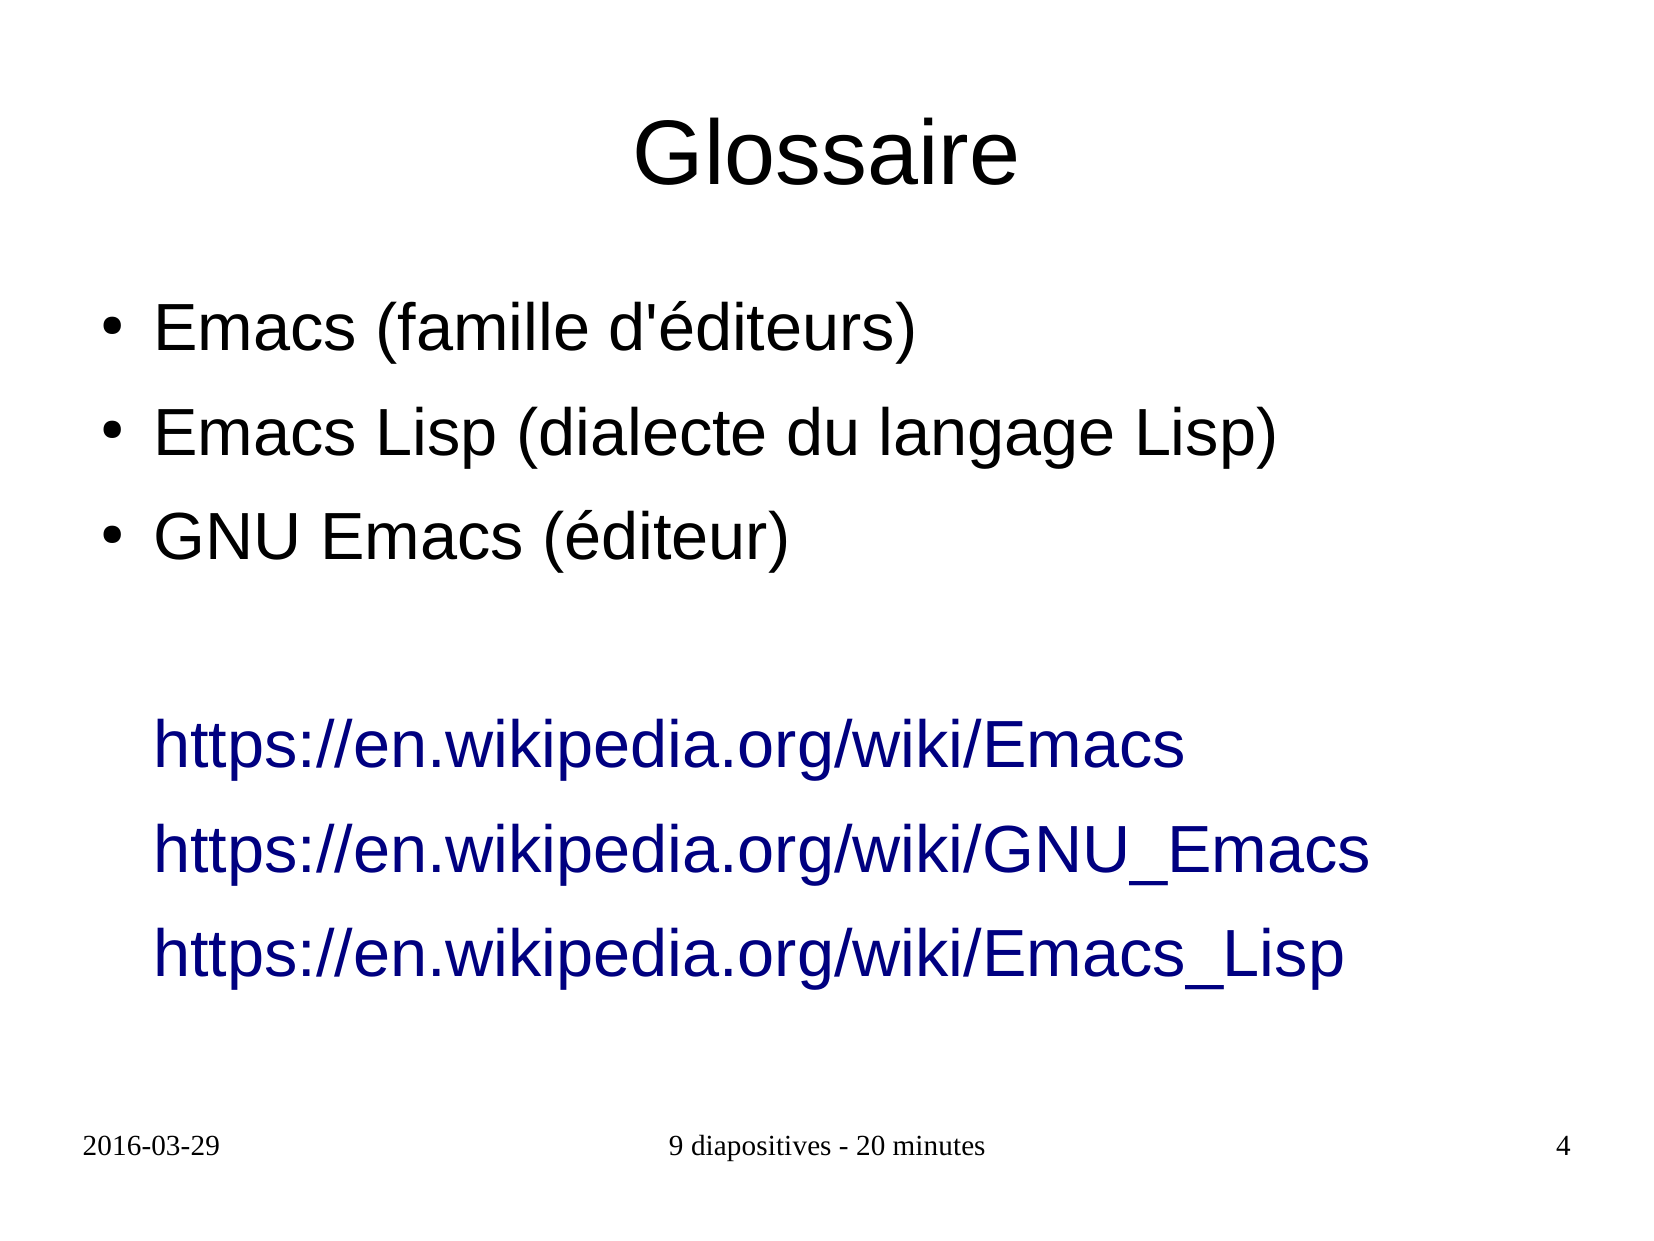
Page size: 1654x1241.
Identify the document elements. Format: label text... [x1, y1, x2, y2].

title Glossaire [82, 49, 1571, 257]
list Emacs (famille d'éditeurs) Emacs Lisp (dialecte du langage Lisp) GNU Emacs (éditeur) https://en.wikipedia.org/wiki/Emacs https://en.wikipedia.org/wiki/GNU_Emacs https://en.wikipedia.org/wiki/Emacs_Lisp [82, 290, 1571, 1010]
